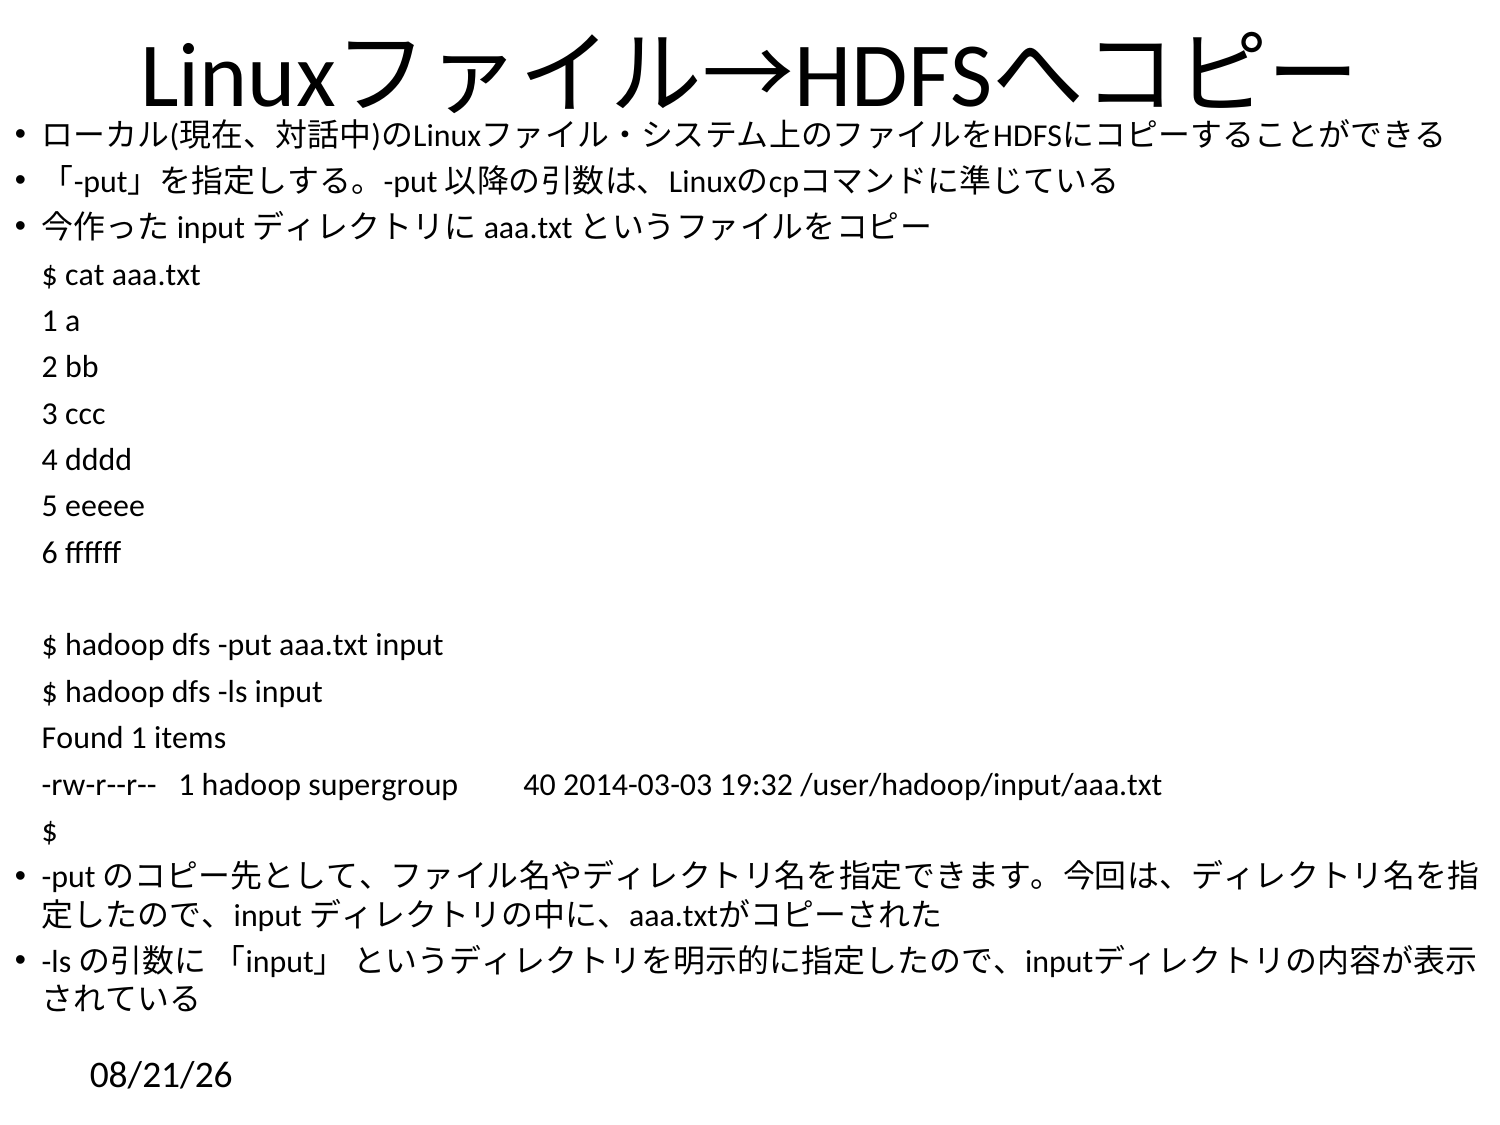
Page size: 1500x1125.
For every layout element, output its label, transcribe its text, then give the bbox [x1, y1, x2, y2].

title Linuxファイル→HDFSへコピー [75, 6, 1426, 106]
list ローカル(現在、対話中)のLinuxファイル・システム上のファイルをHDFSにコピーすることができる 「-put」を指定しする。-put 以降の引数は、Linuxのcpコマンドに準じている 今作った input ディレクトリに aaa.txt というファイルをコピー $ cat aaa.txt 1 a 2 bb 3 ccc 4 dddd 5 eeeee 6 ffffff $ hadoop dfs -put aaa.txt input $ hadoop dfs -ls input Found 1 items -rw-r--r-- 1 hadoop supergroup 40 2014-03-03 19:32 /user/hadoop/input/aaa.txt $ -put のコピー先として、ファイル名やディレクトリ名を指定できます。今回は、ディレクトリ名を指定したので、input ディレクトリの中に、aaa.txtがコピーされた -ls の引数に 「input」 というディレクトリを明示的に指定したので、inputディレクトリの内容が表示されている [0, 106, 1500, 1040]
